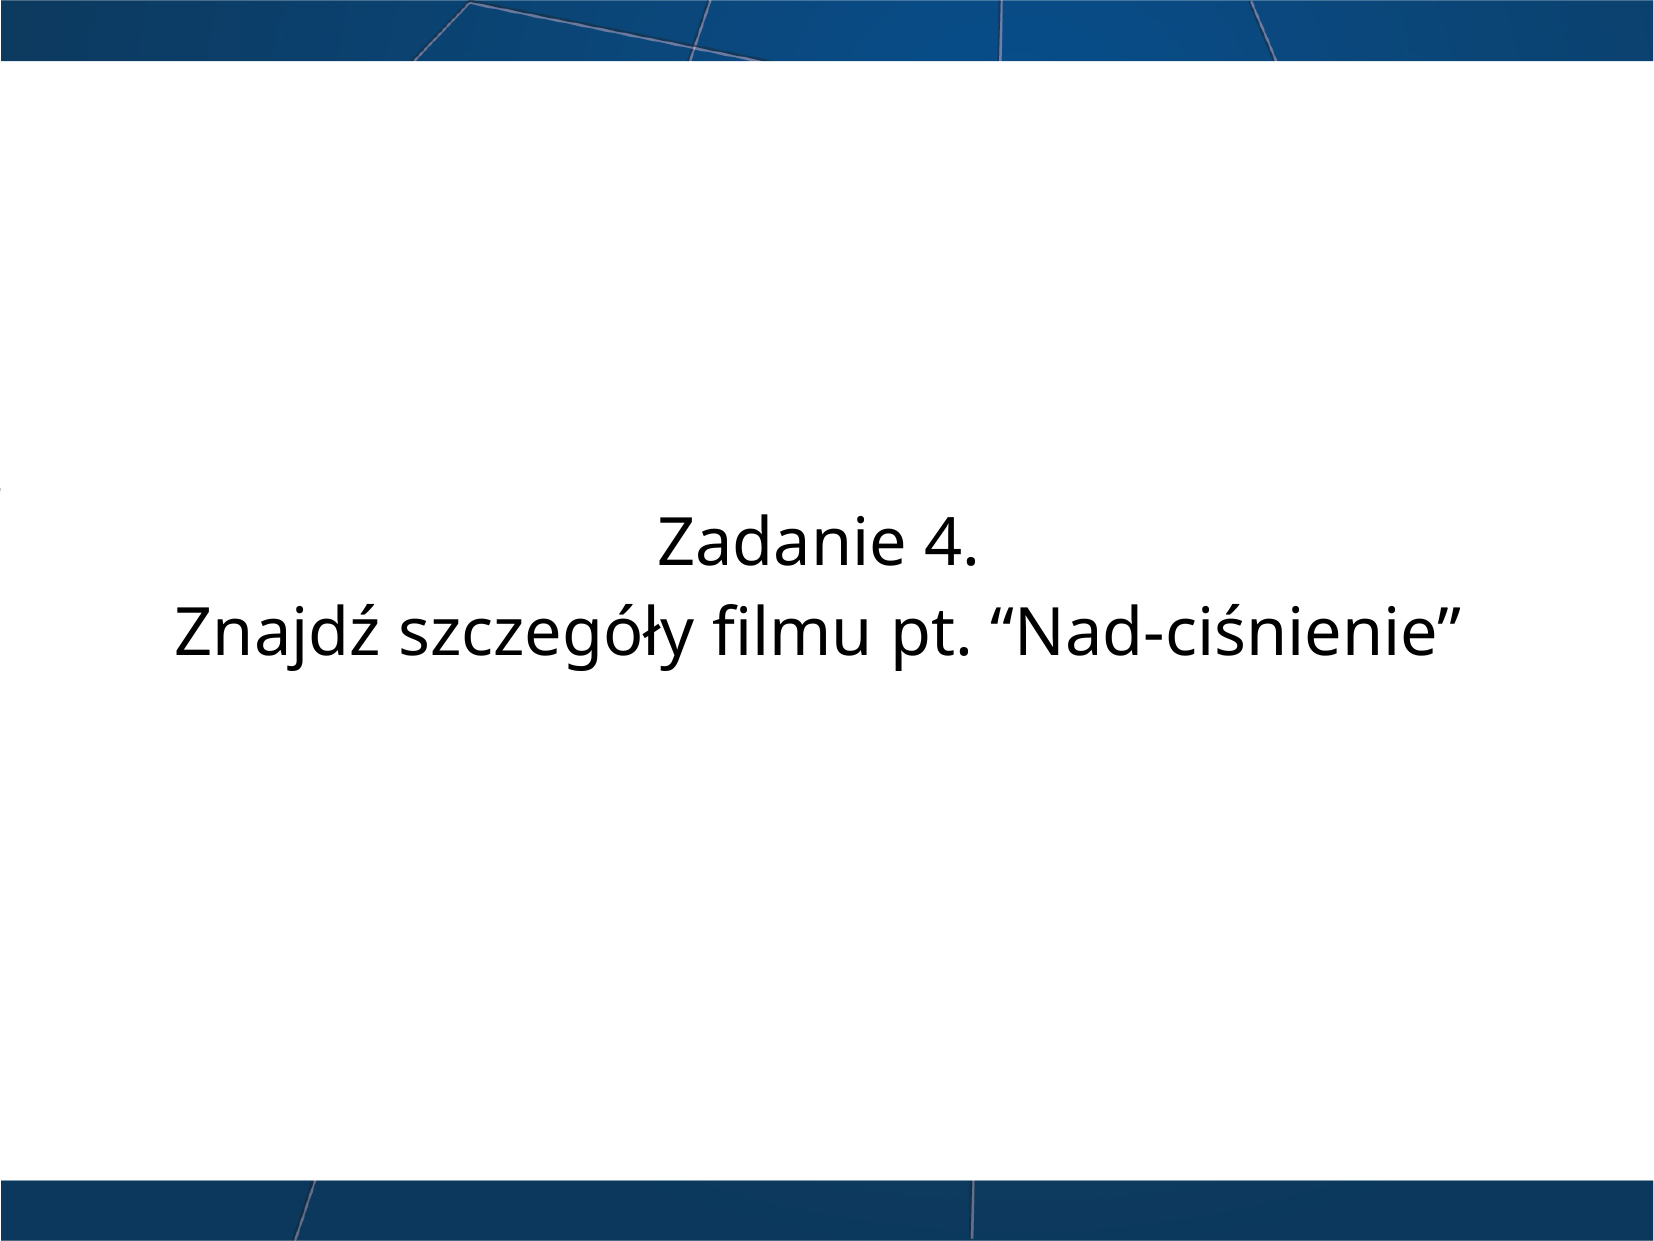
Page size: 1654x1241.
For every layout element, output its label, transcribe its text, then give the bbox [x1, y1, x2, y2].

subtitle Zadanie 4. Znajdź szczegóły filmu pt. “Nad-ciśnienie” [75, 225, 1564, 945]
picture [0, 0, 1654, 1241]
